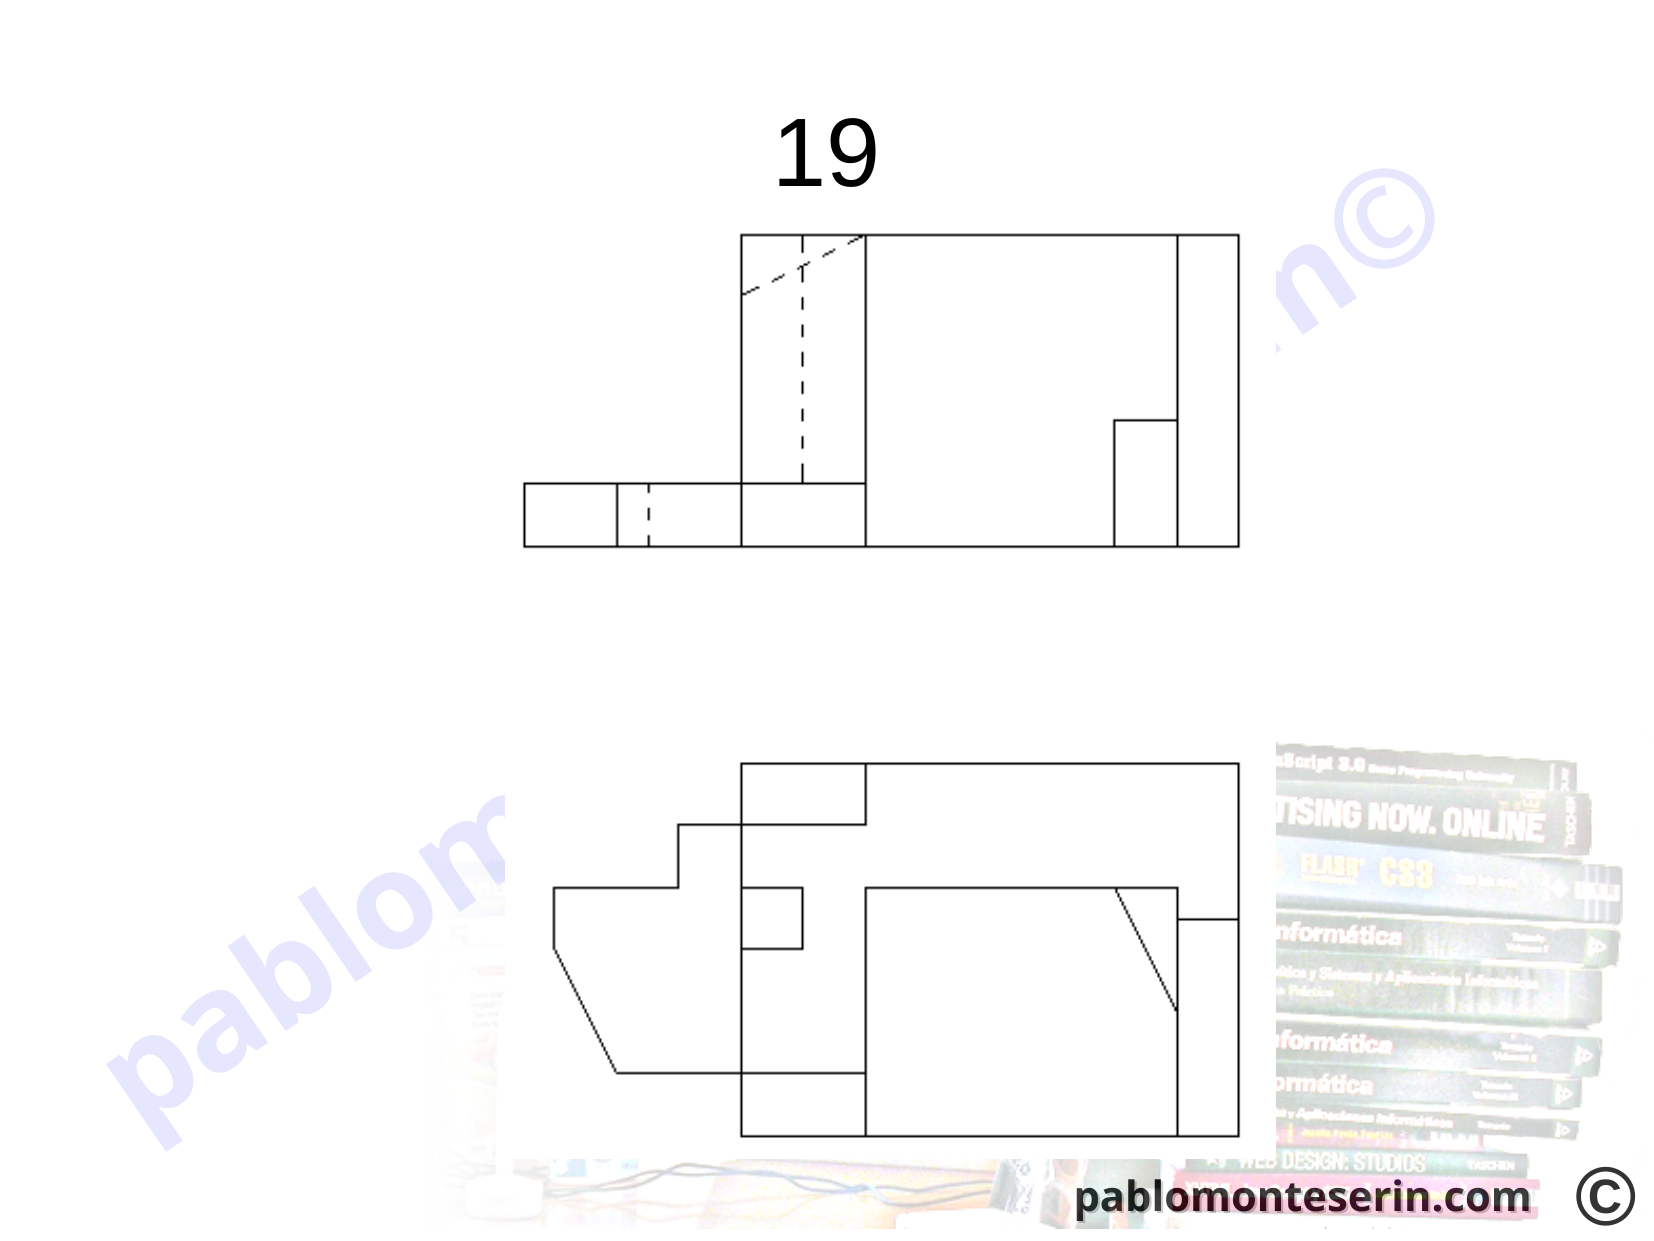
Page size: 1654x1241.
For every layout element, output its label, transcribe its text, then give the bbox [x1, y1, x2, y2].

picture [412, 257, 1654, 1229]
title 19 [82, 49, 1571, 257]
